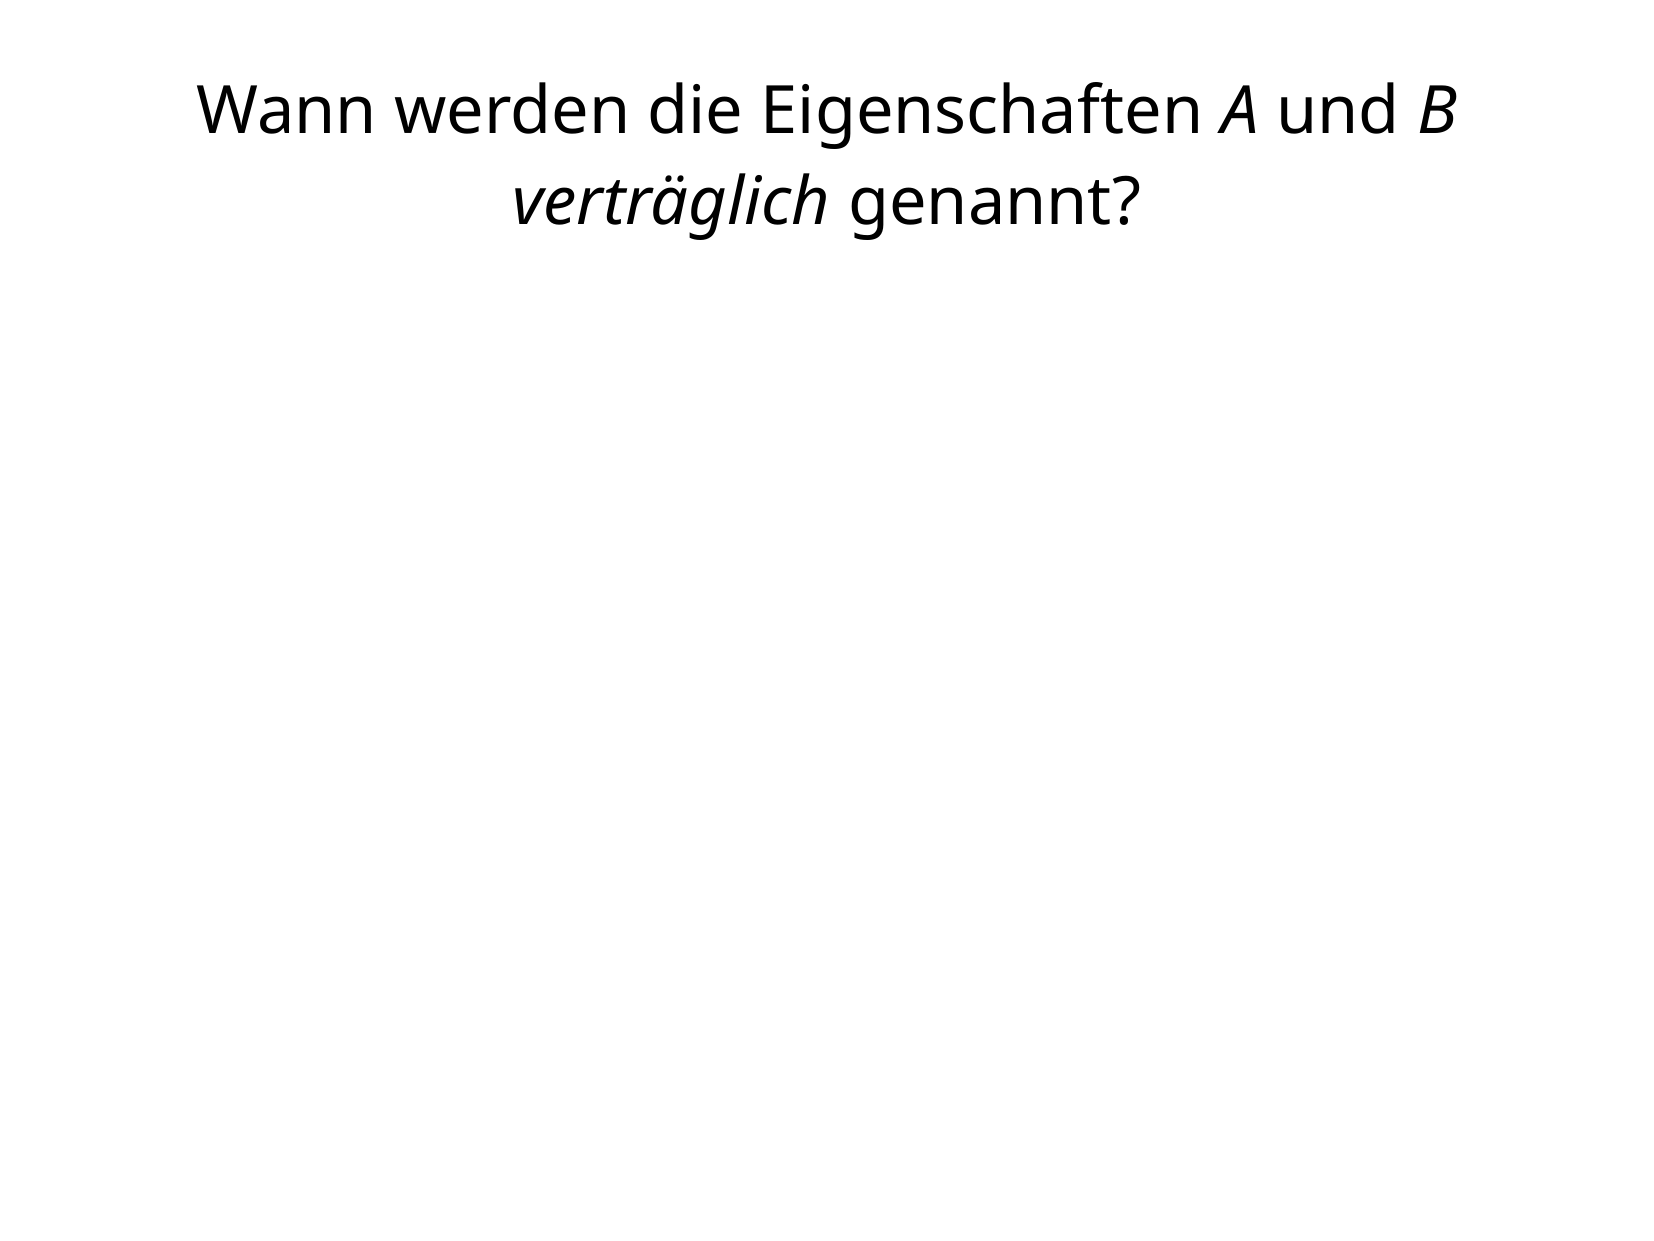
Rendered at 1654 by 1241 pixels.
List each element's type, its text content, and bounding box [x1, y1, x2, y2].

title Wann werden die Eigenschaften A und B verträglich genannt? [82, 49, 1571, 257]
